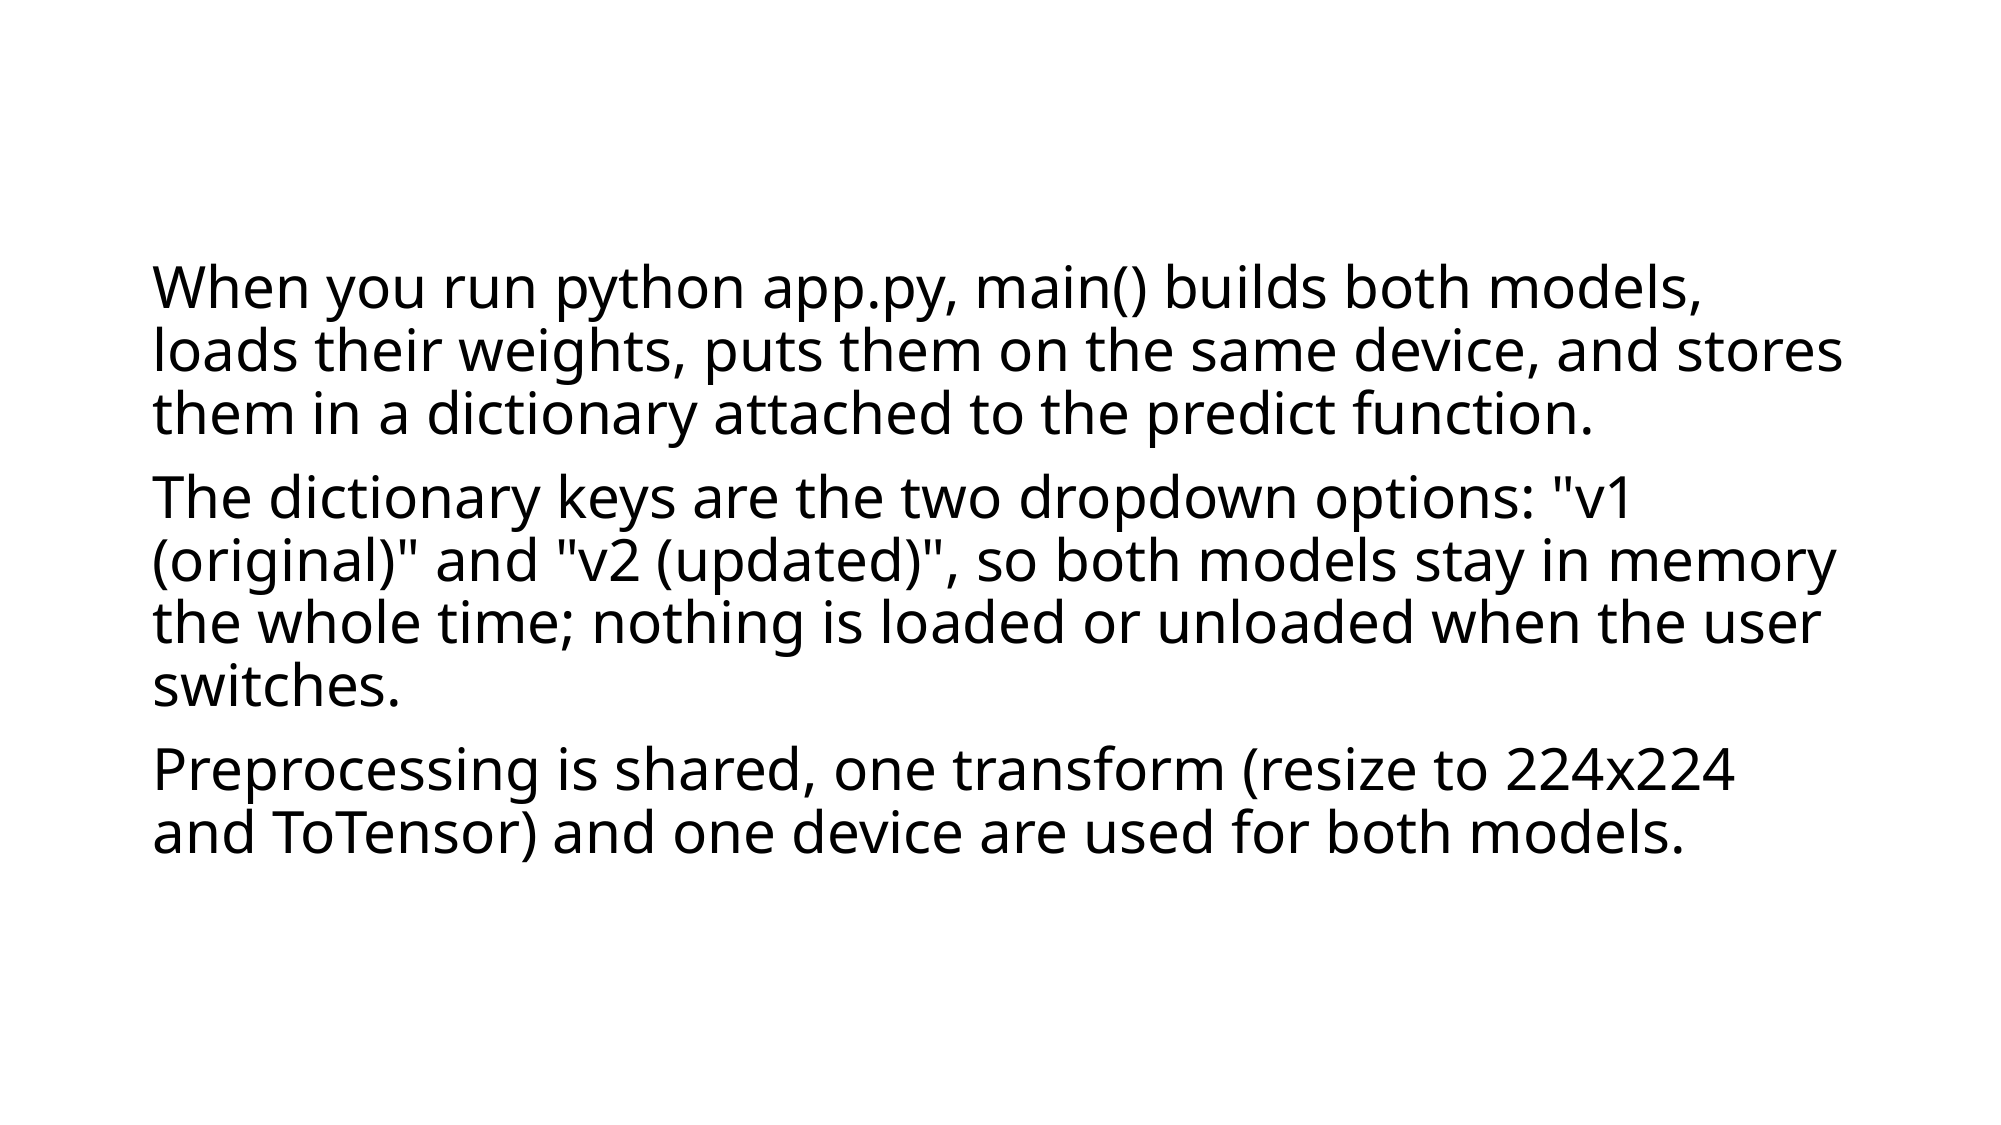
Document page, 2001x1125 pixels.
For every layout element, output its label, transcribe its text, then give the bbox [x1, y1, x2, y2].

list When you run python app.py, main() builds both models, loads their weights, puts them on the same device, and stores them in a dictionary attached to the predict function. The dictionary keys are the two dropdown options: "v1 (original)" and "v2 (updated)", so both models stay in memory the whole time; nothing is loaded or unloaded when the user switches. Preprocessing is shared, one transform (resize to 224x224 and ToTensor) and one device are used for both models. [137, 205, 1863, 920]
